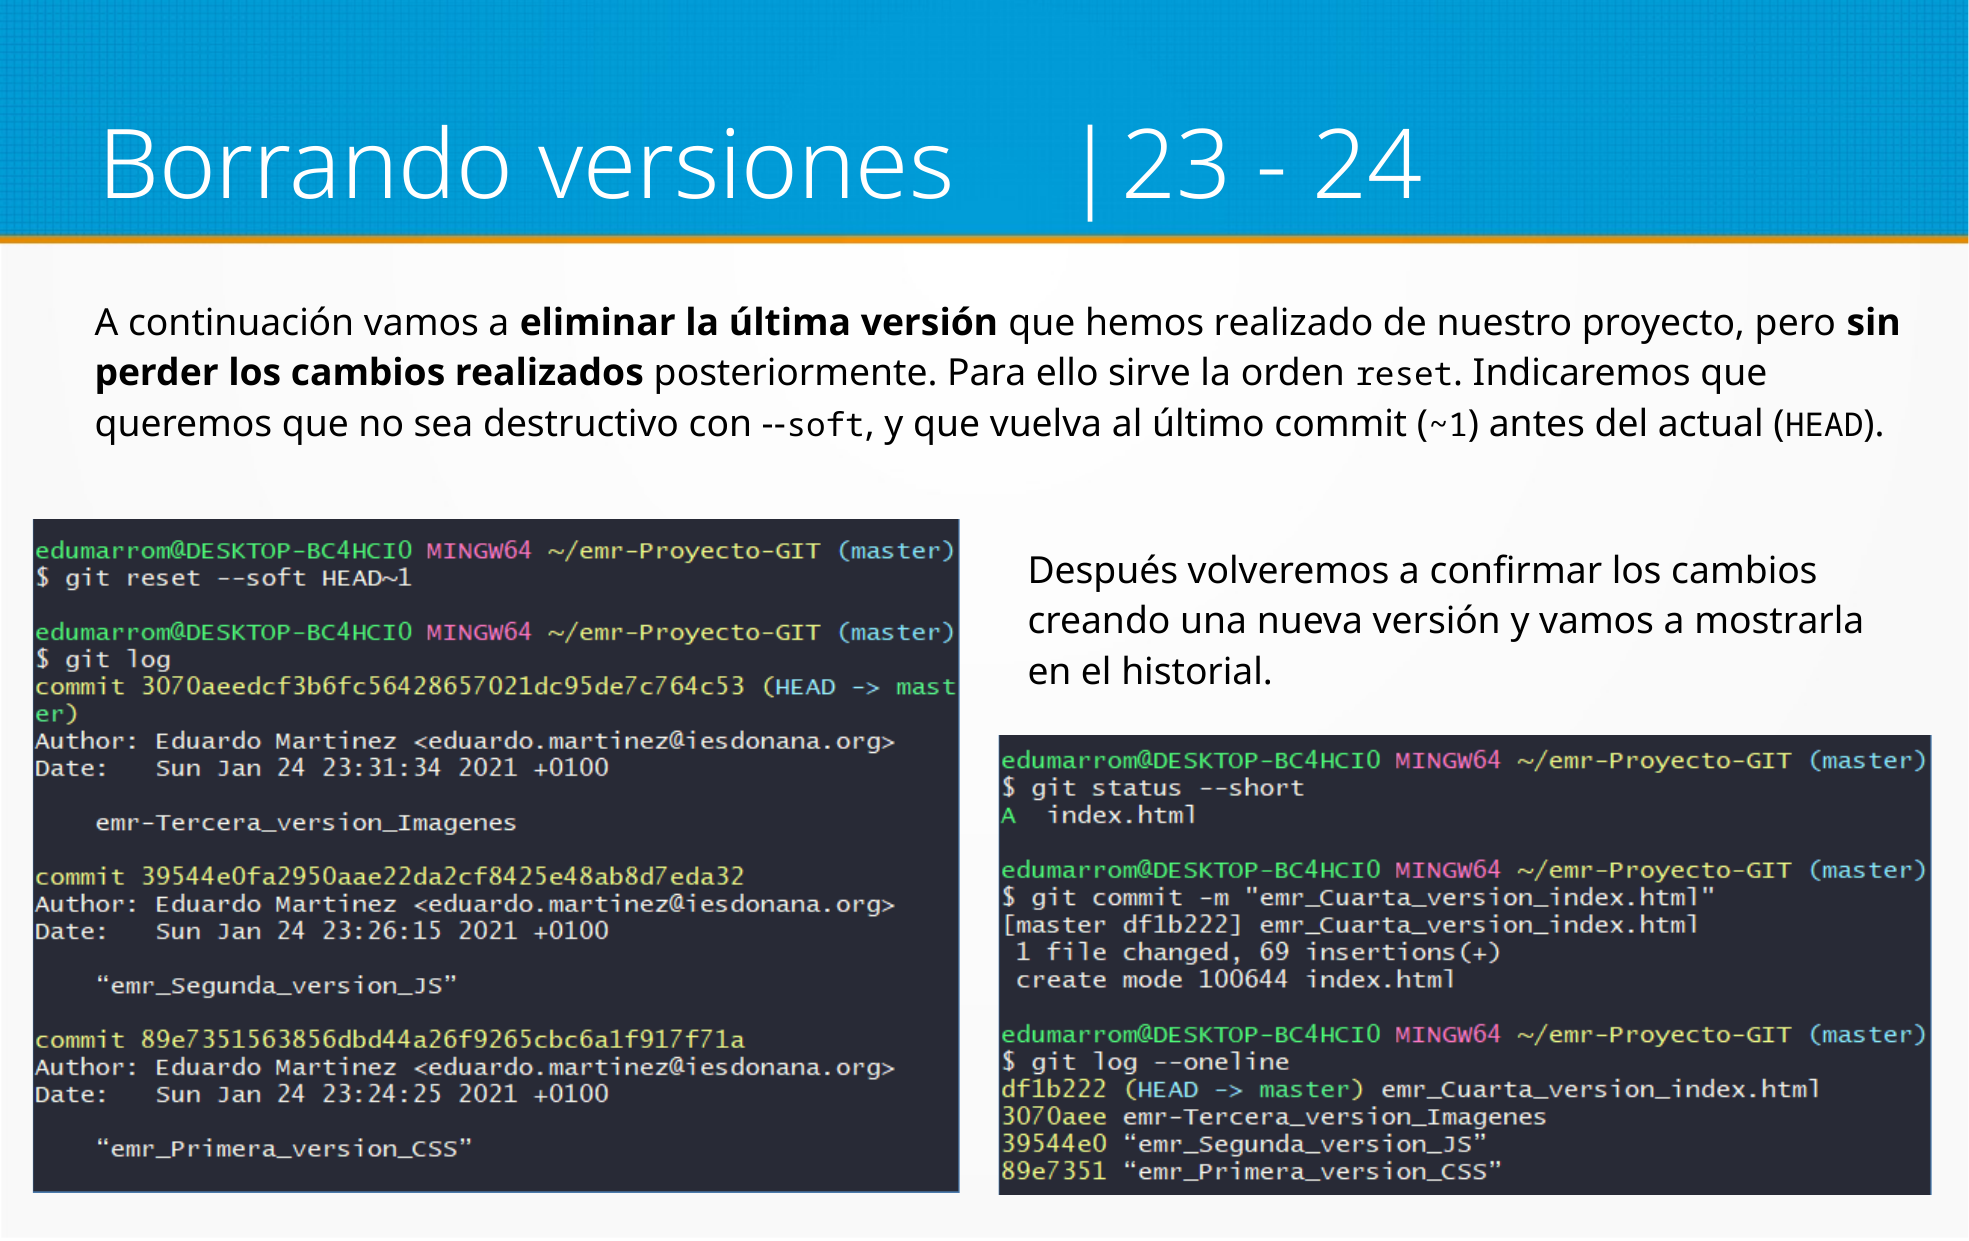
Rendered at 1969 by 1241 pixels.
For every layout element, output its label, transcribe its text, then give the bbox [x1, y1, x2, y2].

list Después volveremos a confirmar los cambios creando una nueva versión y vamos a mostrarla en el historial. [1027, 543, 1902, 697]
picture [0, 233, 1969, 1241]
list A continuación vamos a eliminar la última versión que hemos realizado de nuestro proyecto, pero sin perder los cambios realizados posteriormente. Para ello sirve la orden reset. Indicaremos que queremos que no sea destructivo con --soft, y que vuelva al último commit (~1) antes del actual (HEAD). [94, 295, 1902, 497]
title Borrando versiones | 23 - 24 [98, 19, 1870, 227]
